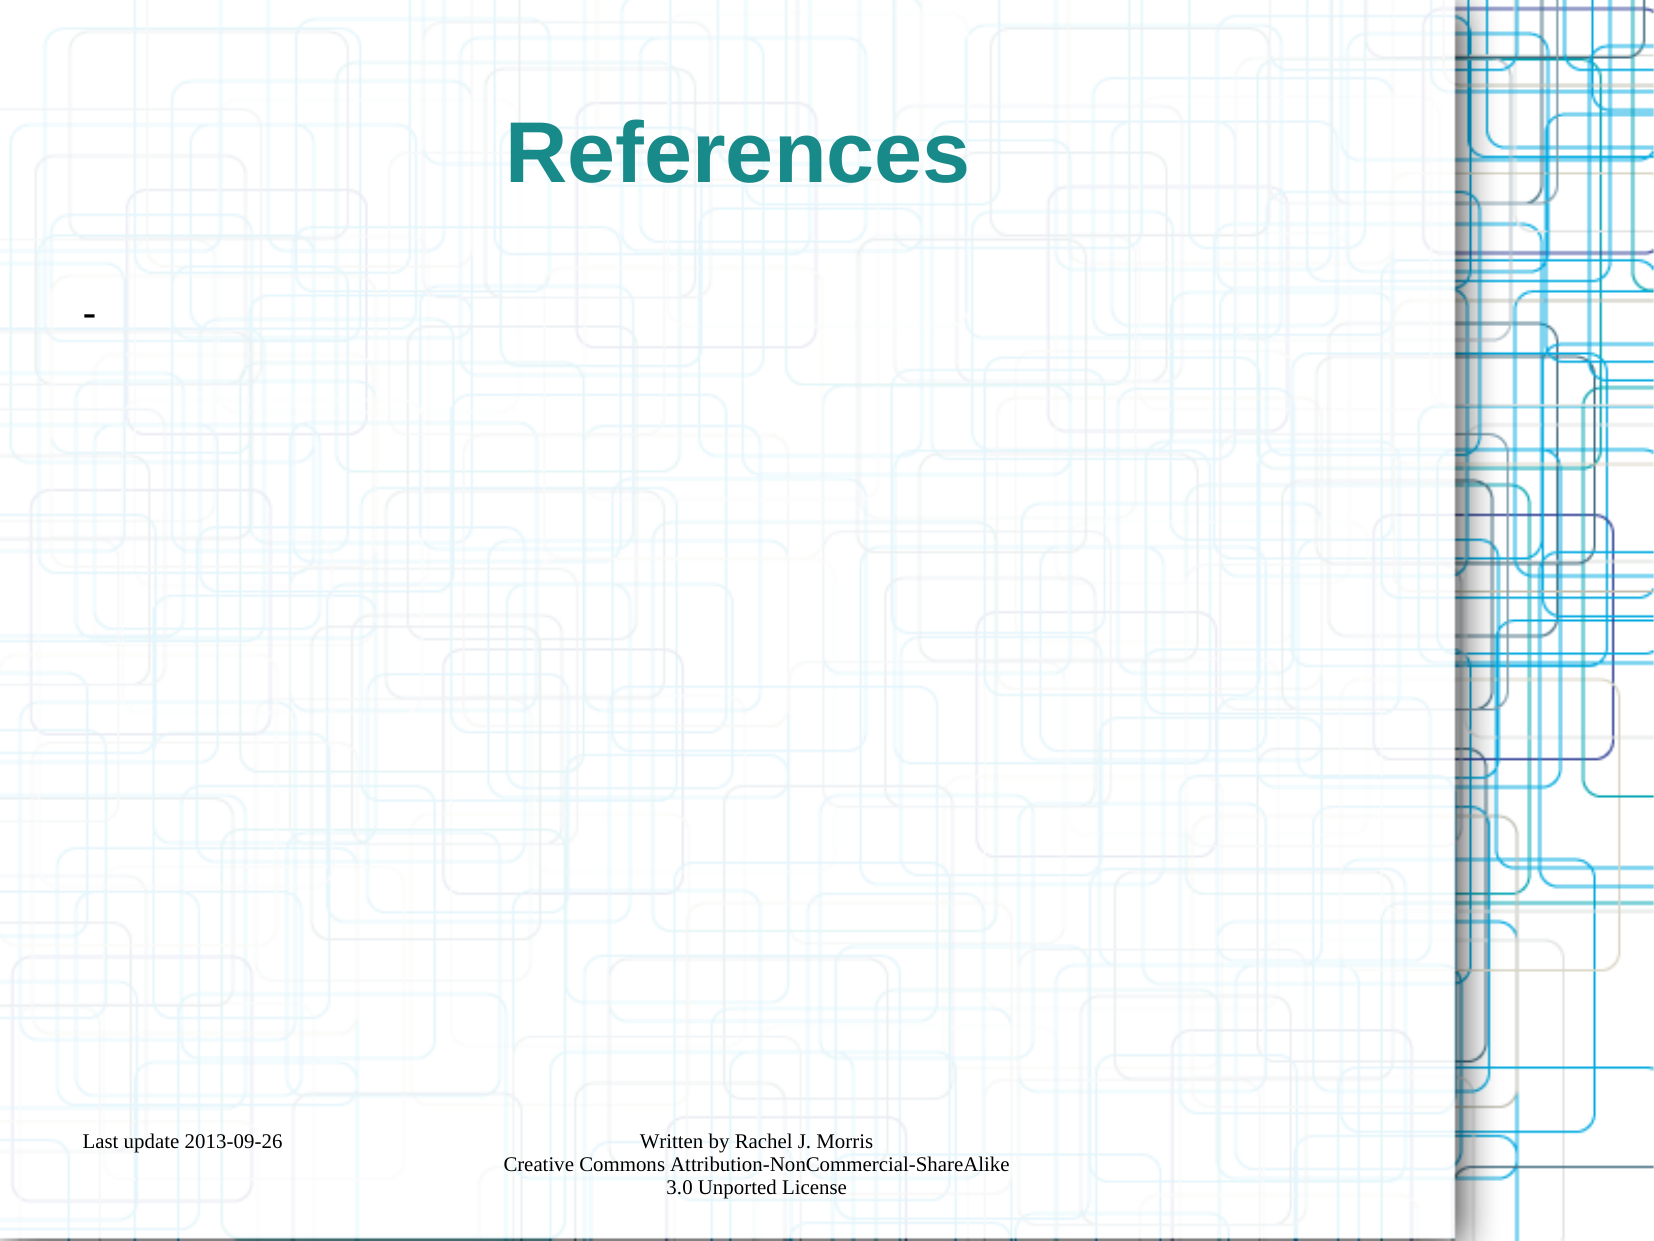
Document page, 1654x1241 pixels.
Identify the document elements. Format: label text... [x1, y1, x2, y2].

title References [59, 49, 1418, 257]
list - [82, 290, 1418, 1010]
picture [0, 0, 1654, 1241]
